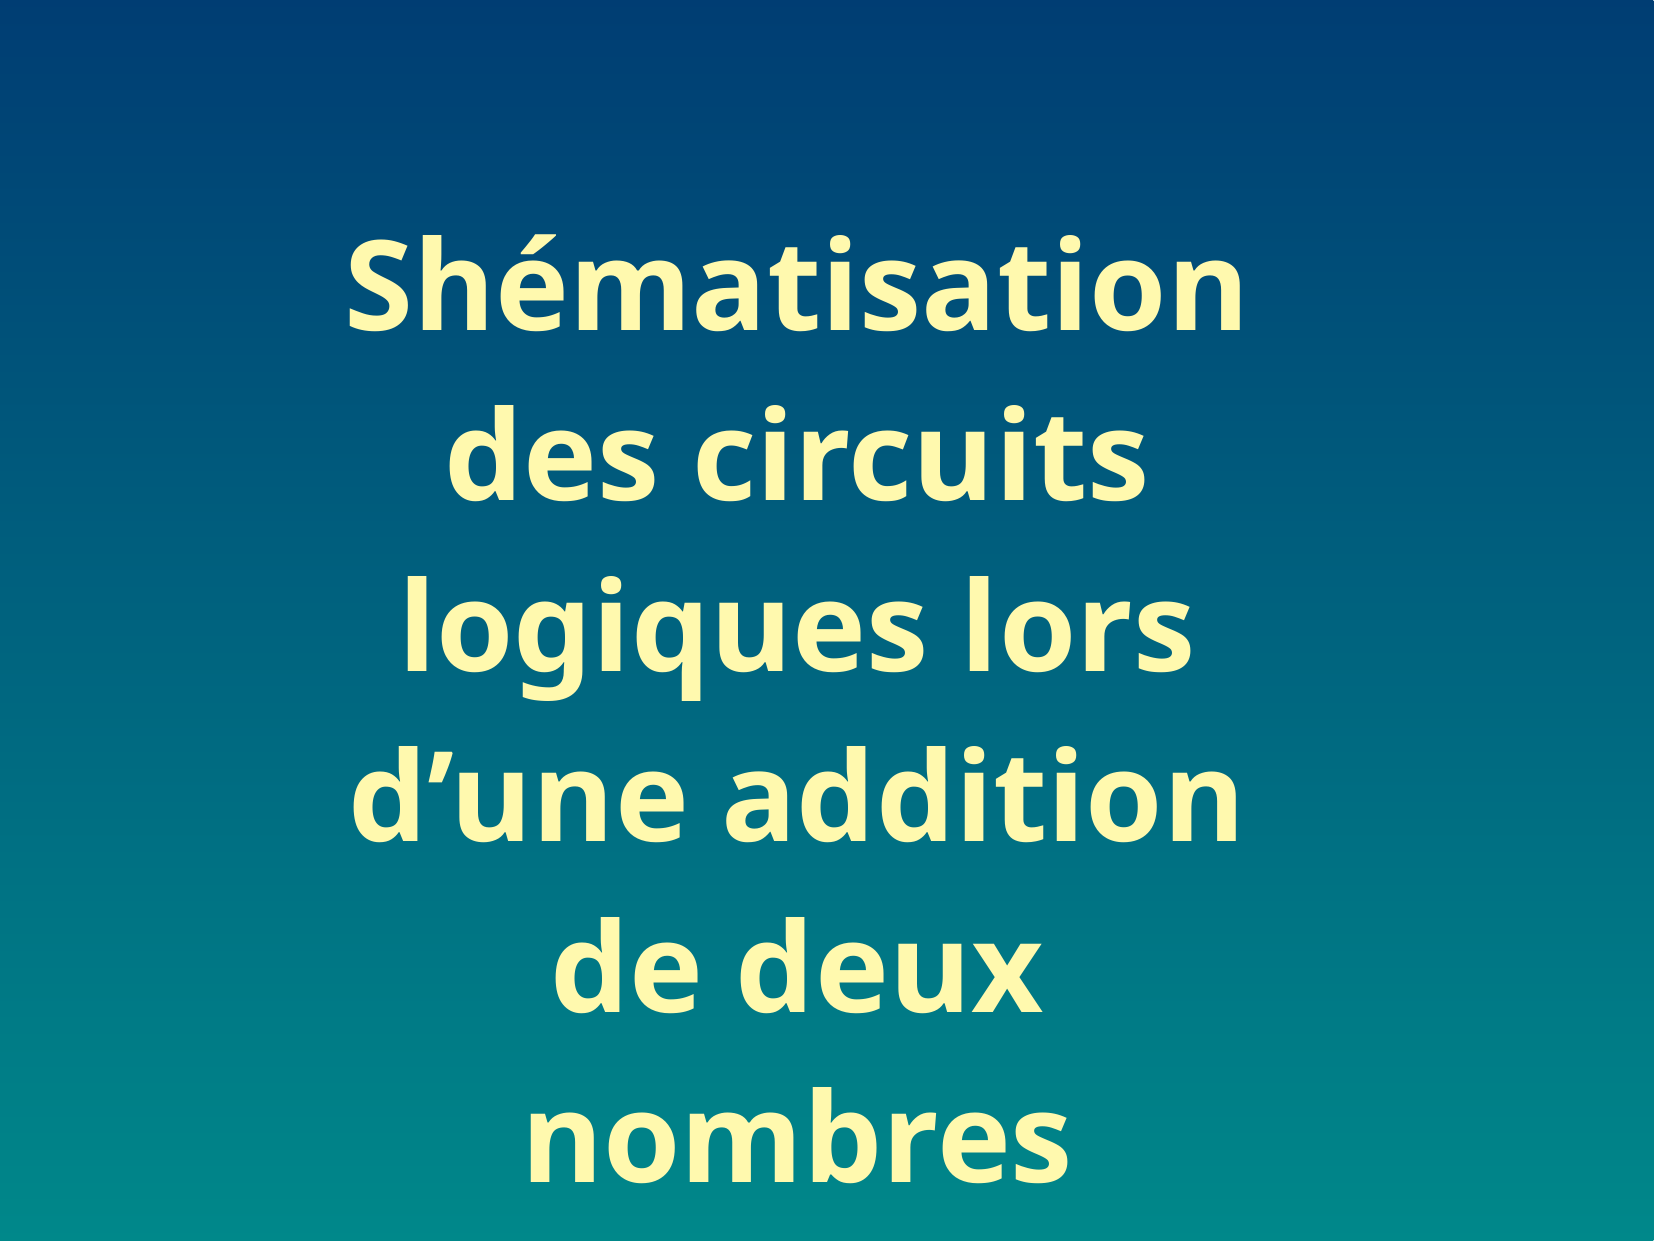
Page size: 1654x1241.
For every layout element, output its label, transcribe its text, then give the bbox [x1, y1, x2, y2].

text_box Shématisation des circuits logiques lors d’une addition de deux nombres binaires [248, 188, 1347, 1028]
